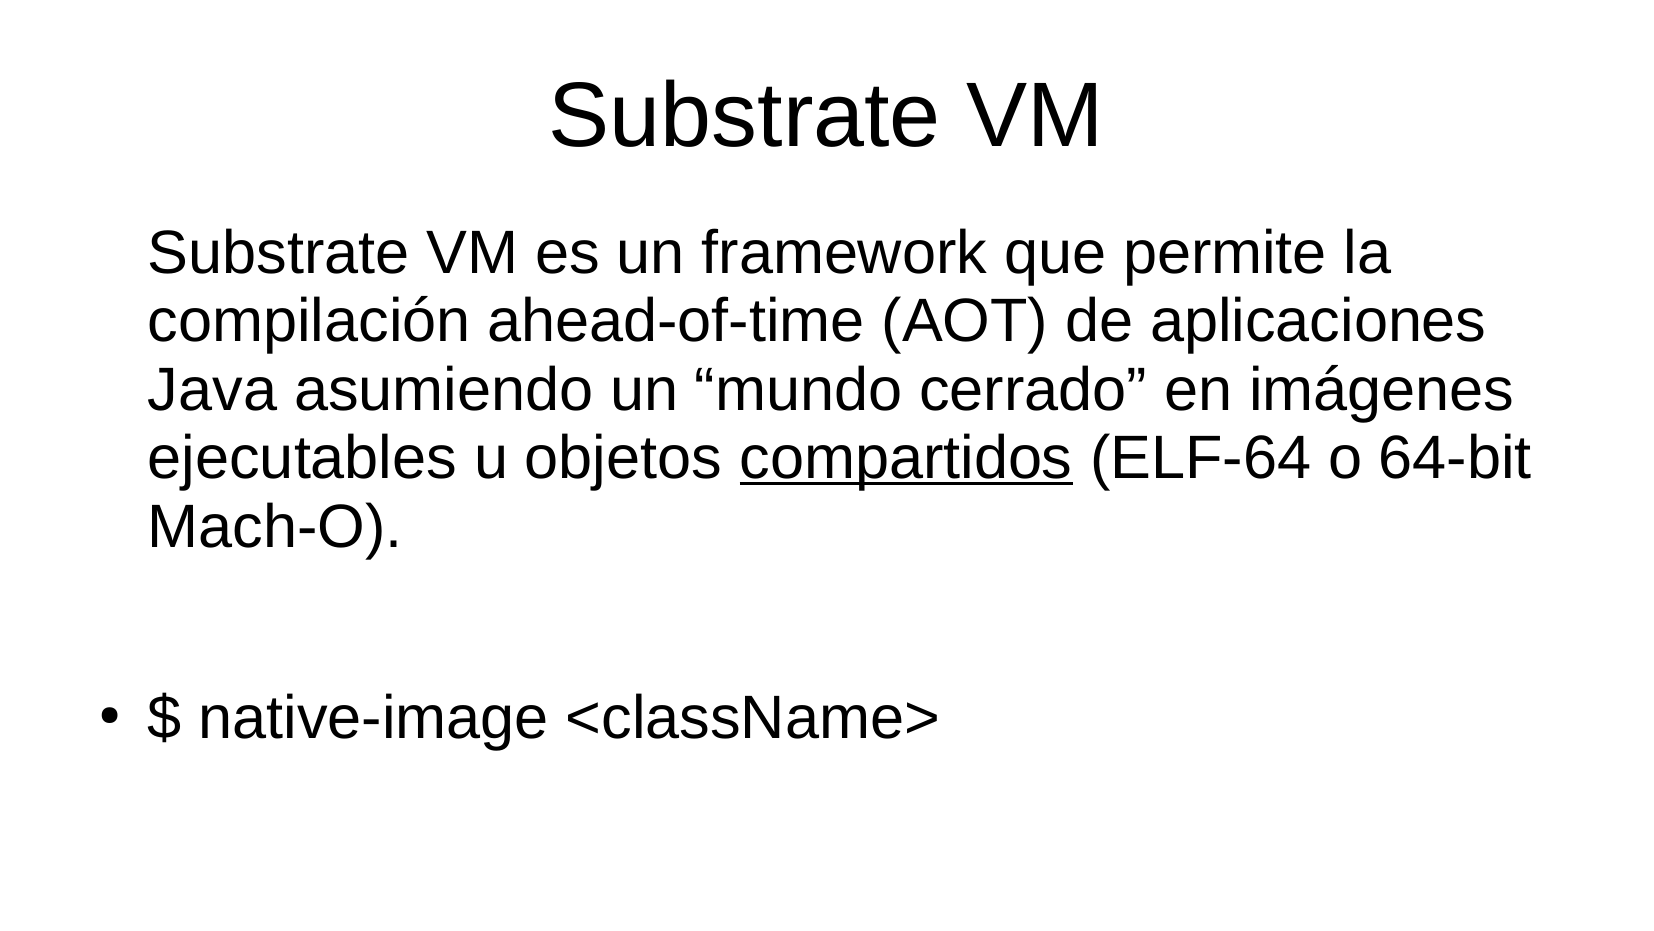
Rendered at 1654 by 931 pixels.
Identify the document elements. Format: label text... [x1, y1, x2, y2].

title Substrate VM [82, 37, 1571, 193]
list Substrate VM es un framework que permite la compilación ahead-of-time (AOT) de aplicaciones Java asumiendo un “mundo cerrado” en imágenes ejecutables u objetos compartidos (ELF-64 o 64-bit Mach-O). $ native-image <className> [82, 217, 1571, 758]
